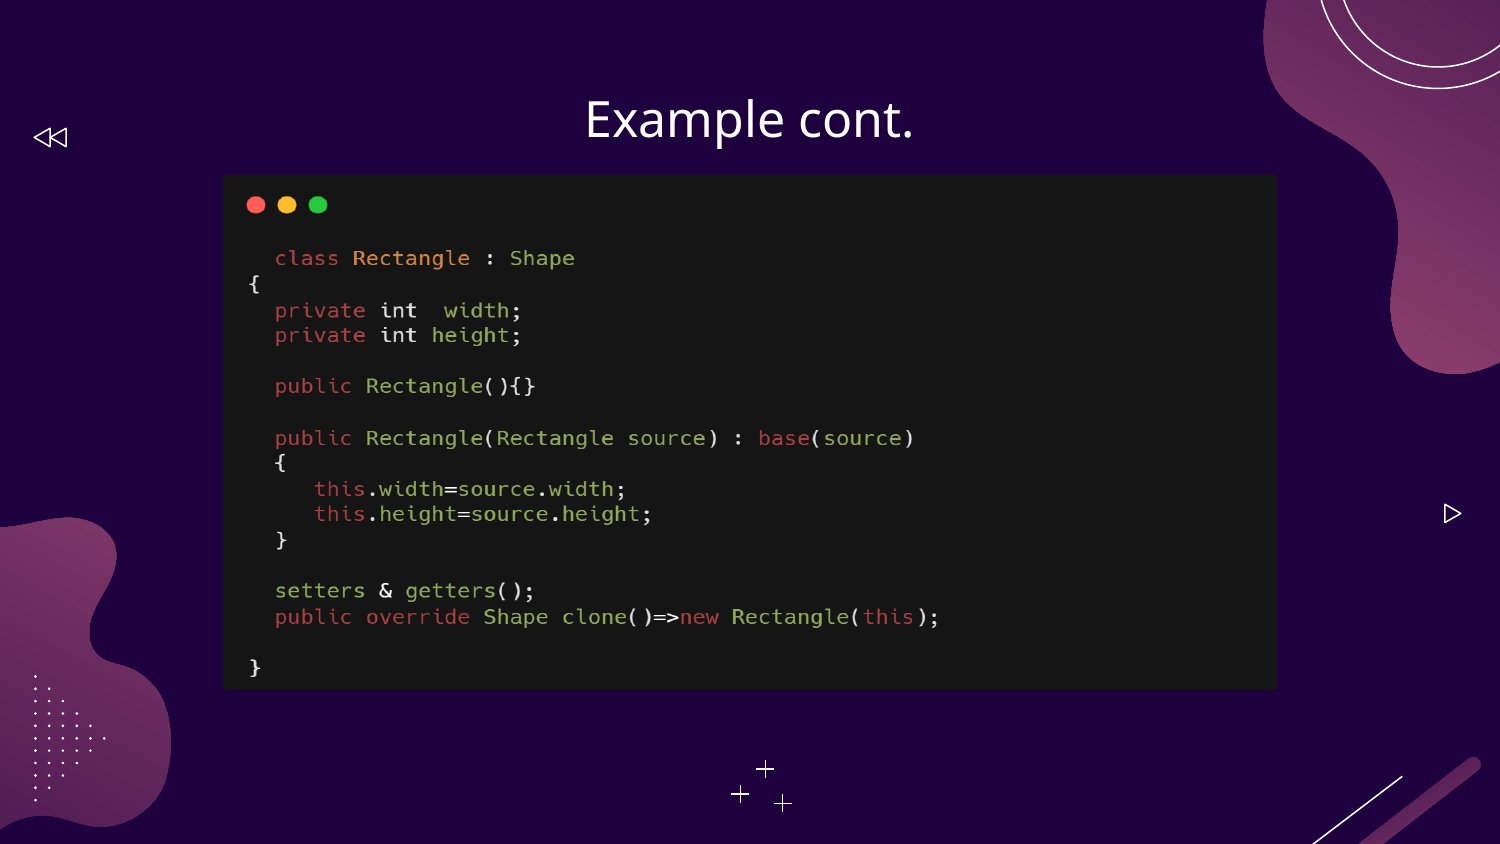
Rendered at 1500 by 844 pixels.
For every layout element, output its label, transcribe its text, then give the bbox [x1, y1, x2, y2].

picture [223, 175, 1277, 691]
text_box Example cont. [118, 72, 1382, 167]
